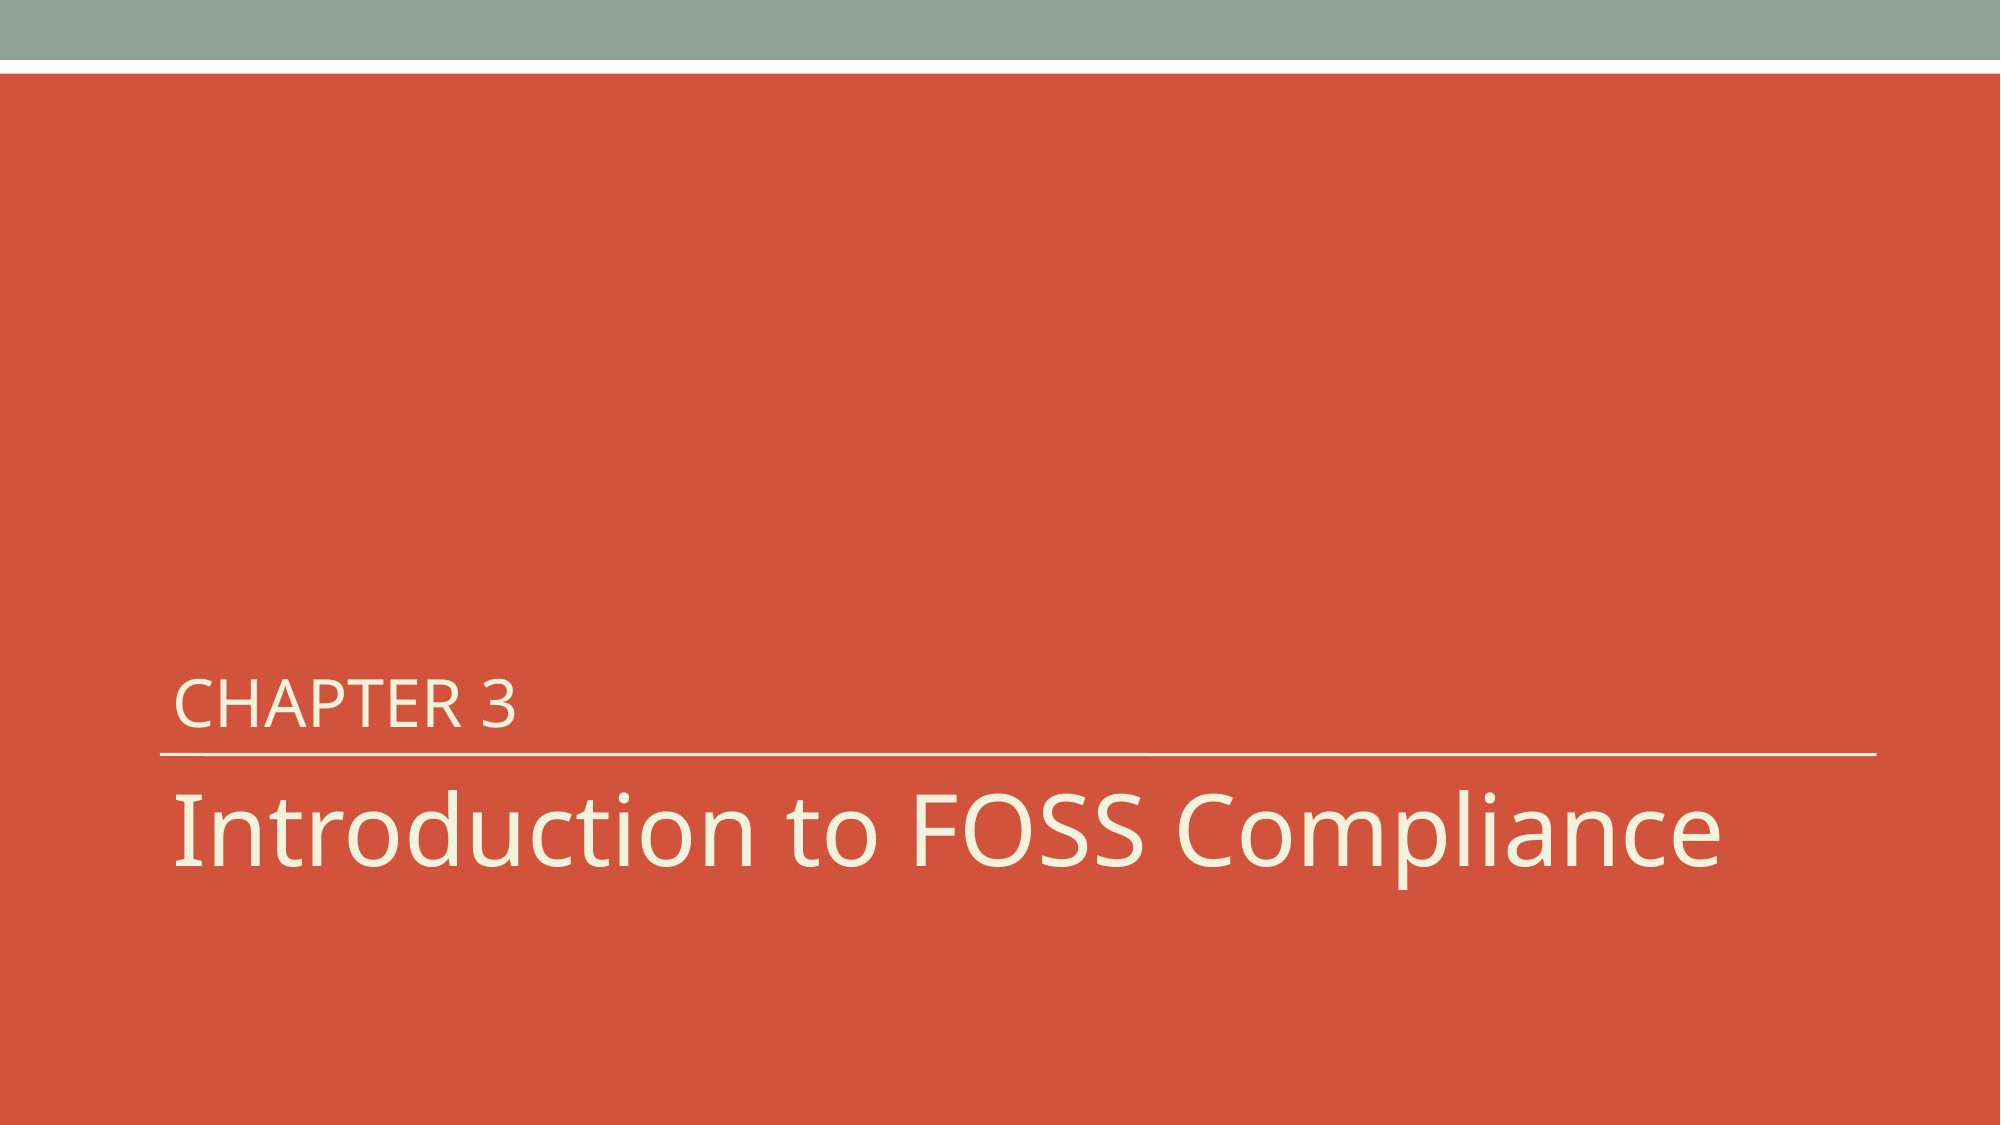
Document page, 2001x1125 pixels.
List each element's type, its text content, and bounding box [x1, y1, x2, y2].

title CHAPTER 3 [157, 387, 1858, 749]
list Introduction to FOSS Compliance [157, 758, 1858, 1006]
